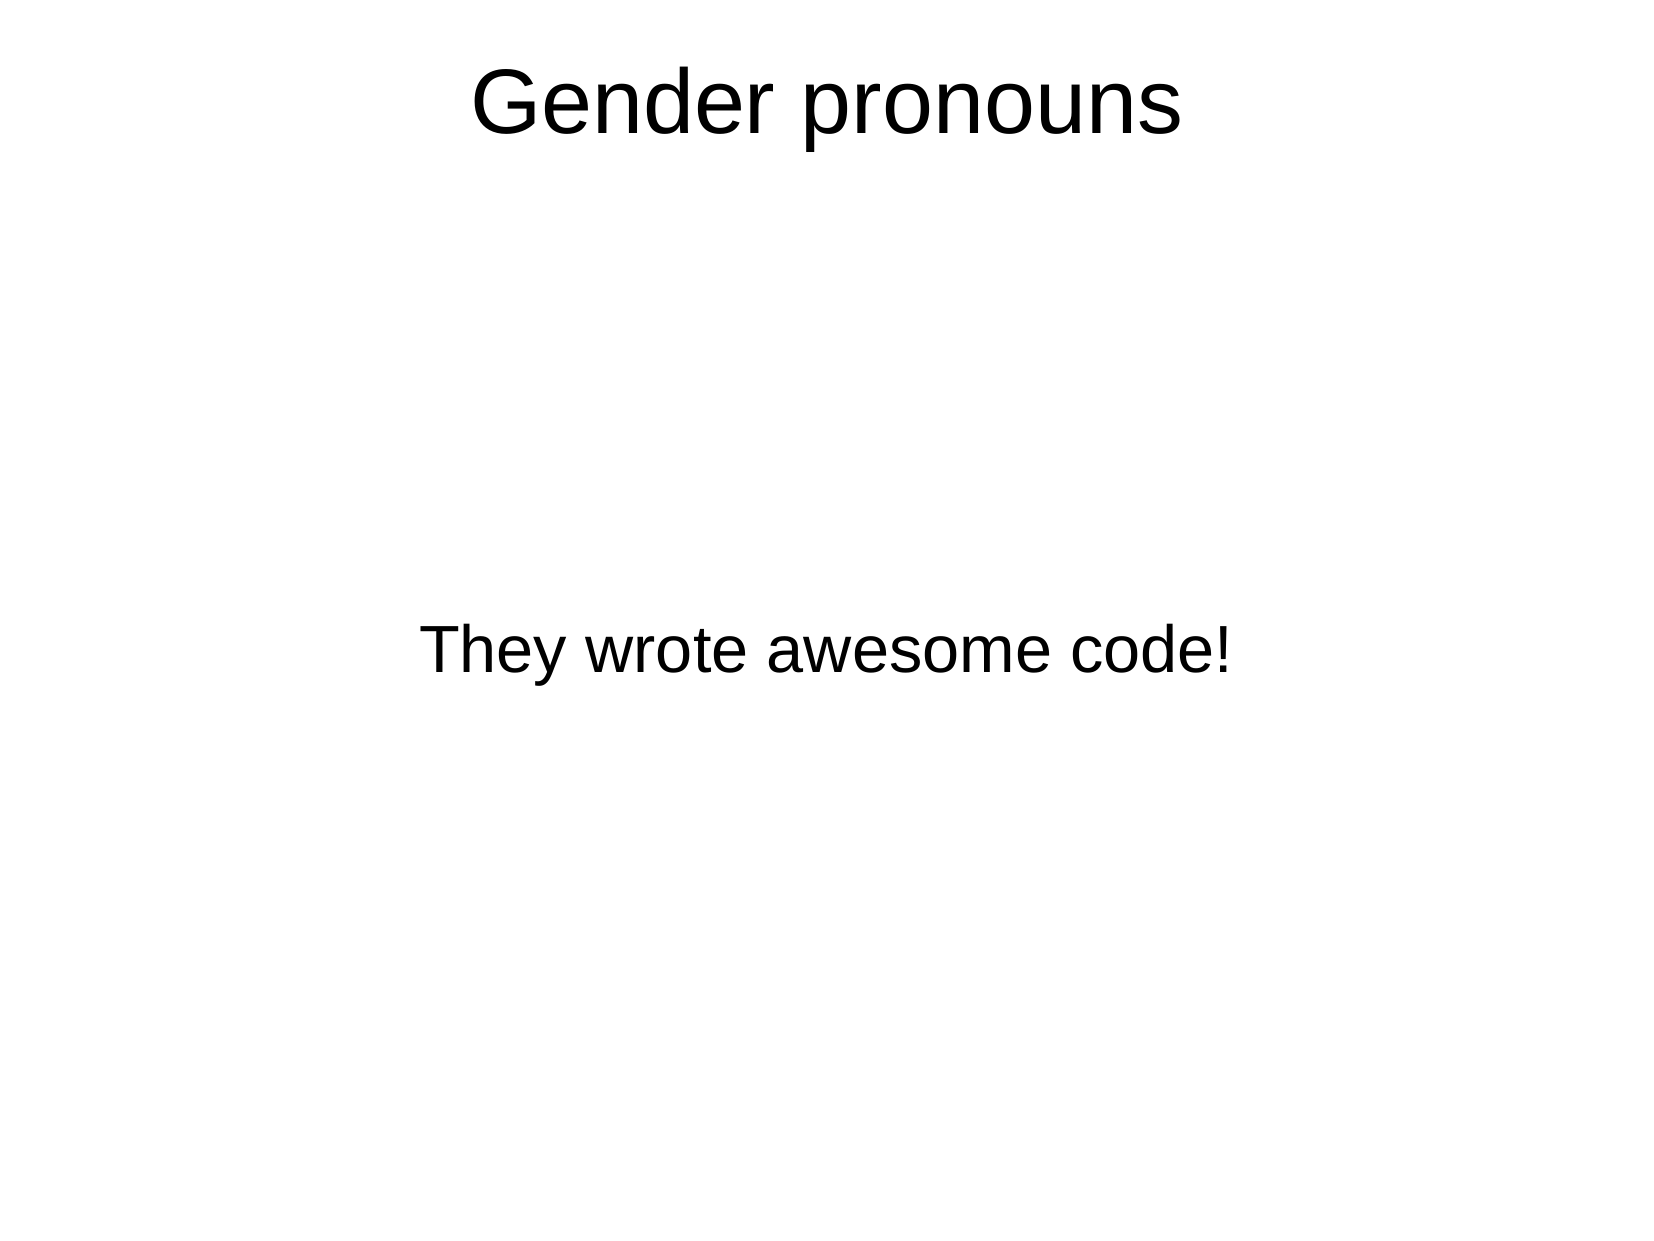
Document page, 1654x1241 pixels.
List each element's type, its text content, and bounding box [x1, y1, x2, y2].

title Gender pronouns [82, 49, 1571, 257]
subtitle They wrote awesome code! [82, 290, 1571, 1010]
